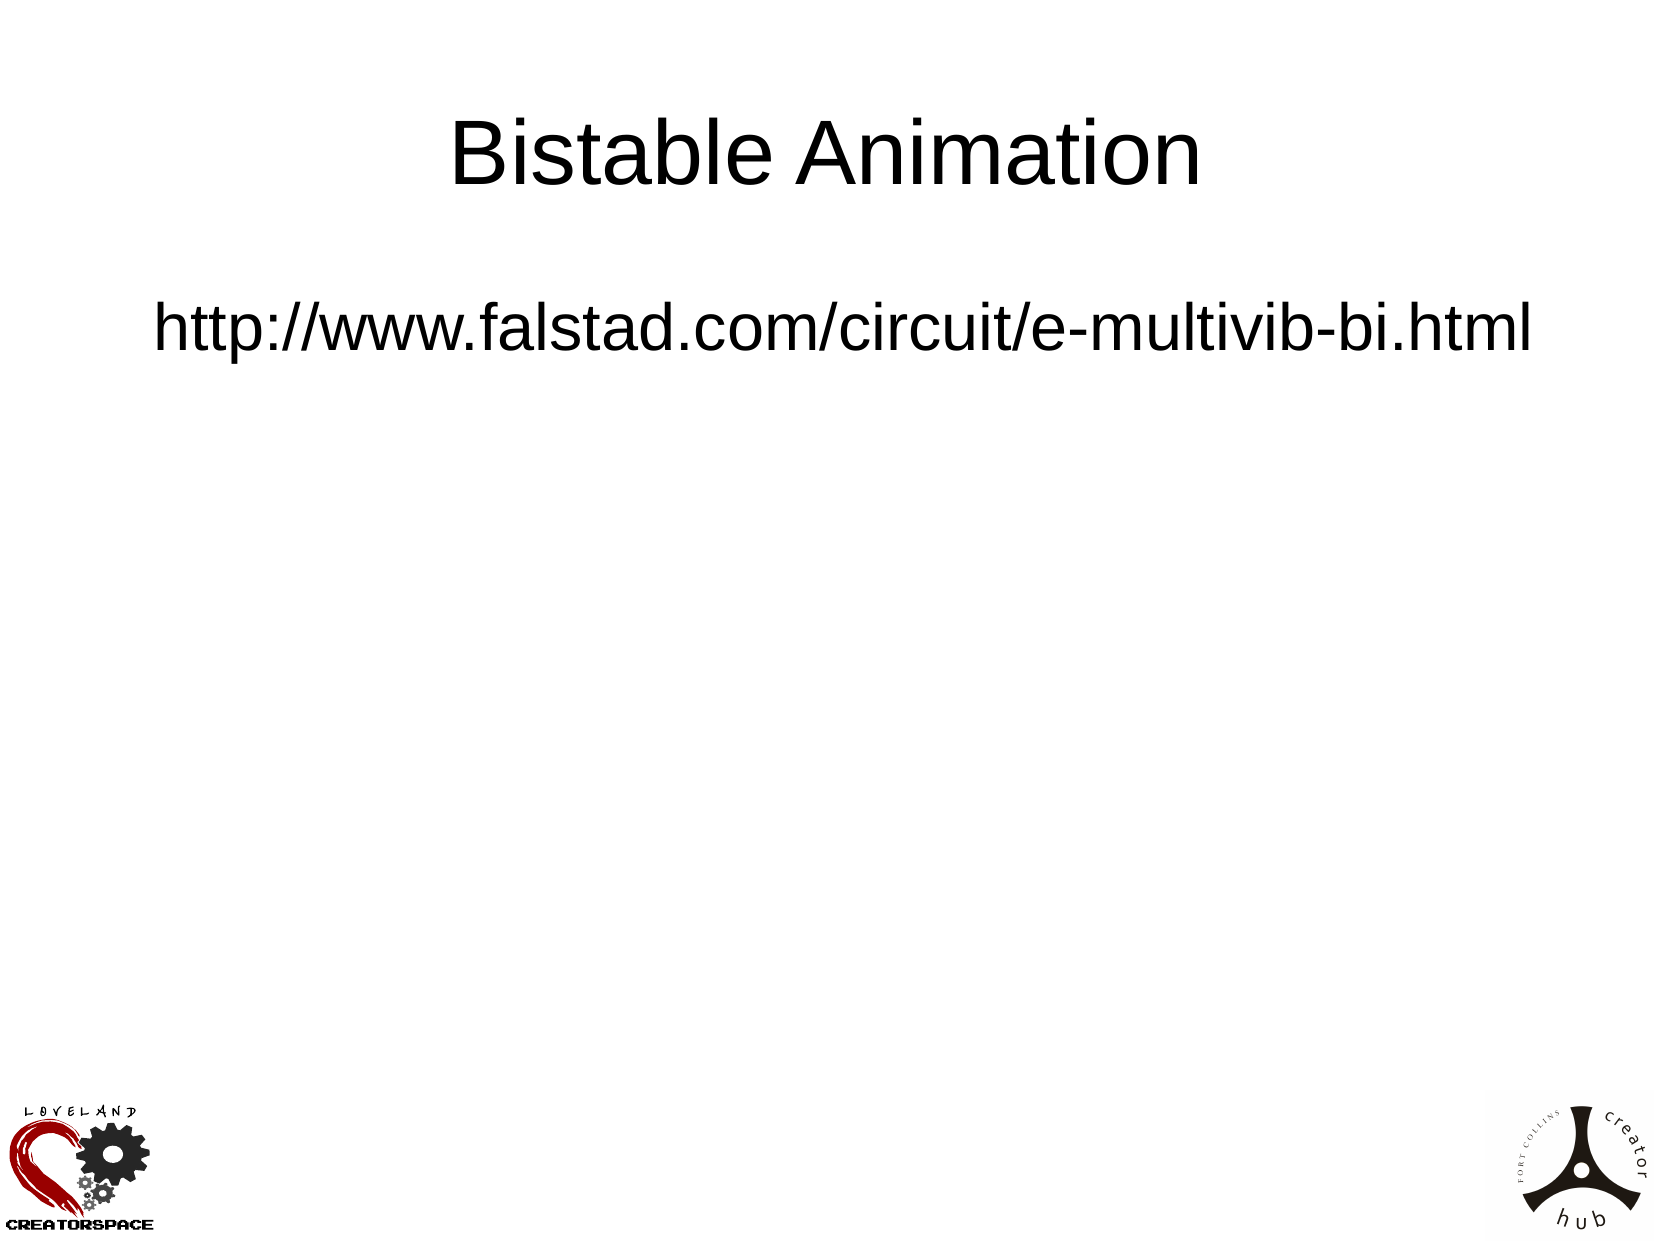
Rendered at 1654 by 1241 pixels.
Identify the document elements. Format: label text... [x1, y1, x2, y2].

list http://www.falstad.com/circuit/e-multivib-bi.html [82, 290, 1571, 1010]
picture [1485, 1090, 1654, 1241]
title Bistable Animation [82, 49, 1571, 257]
